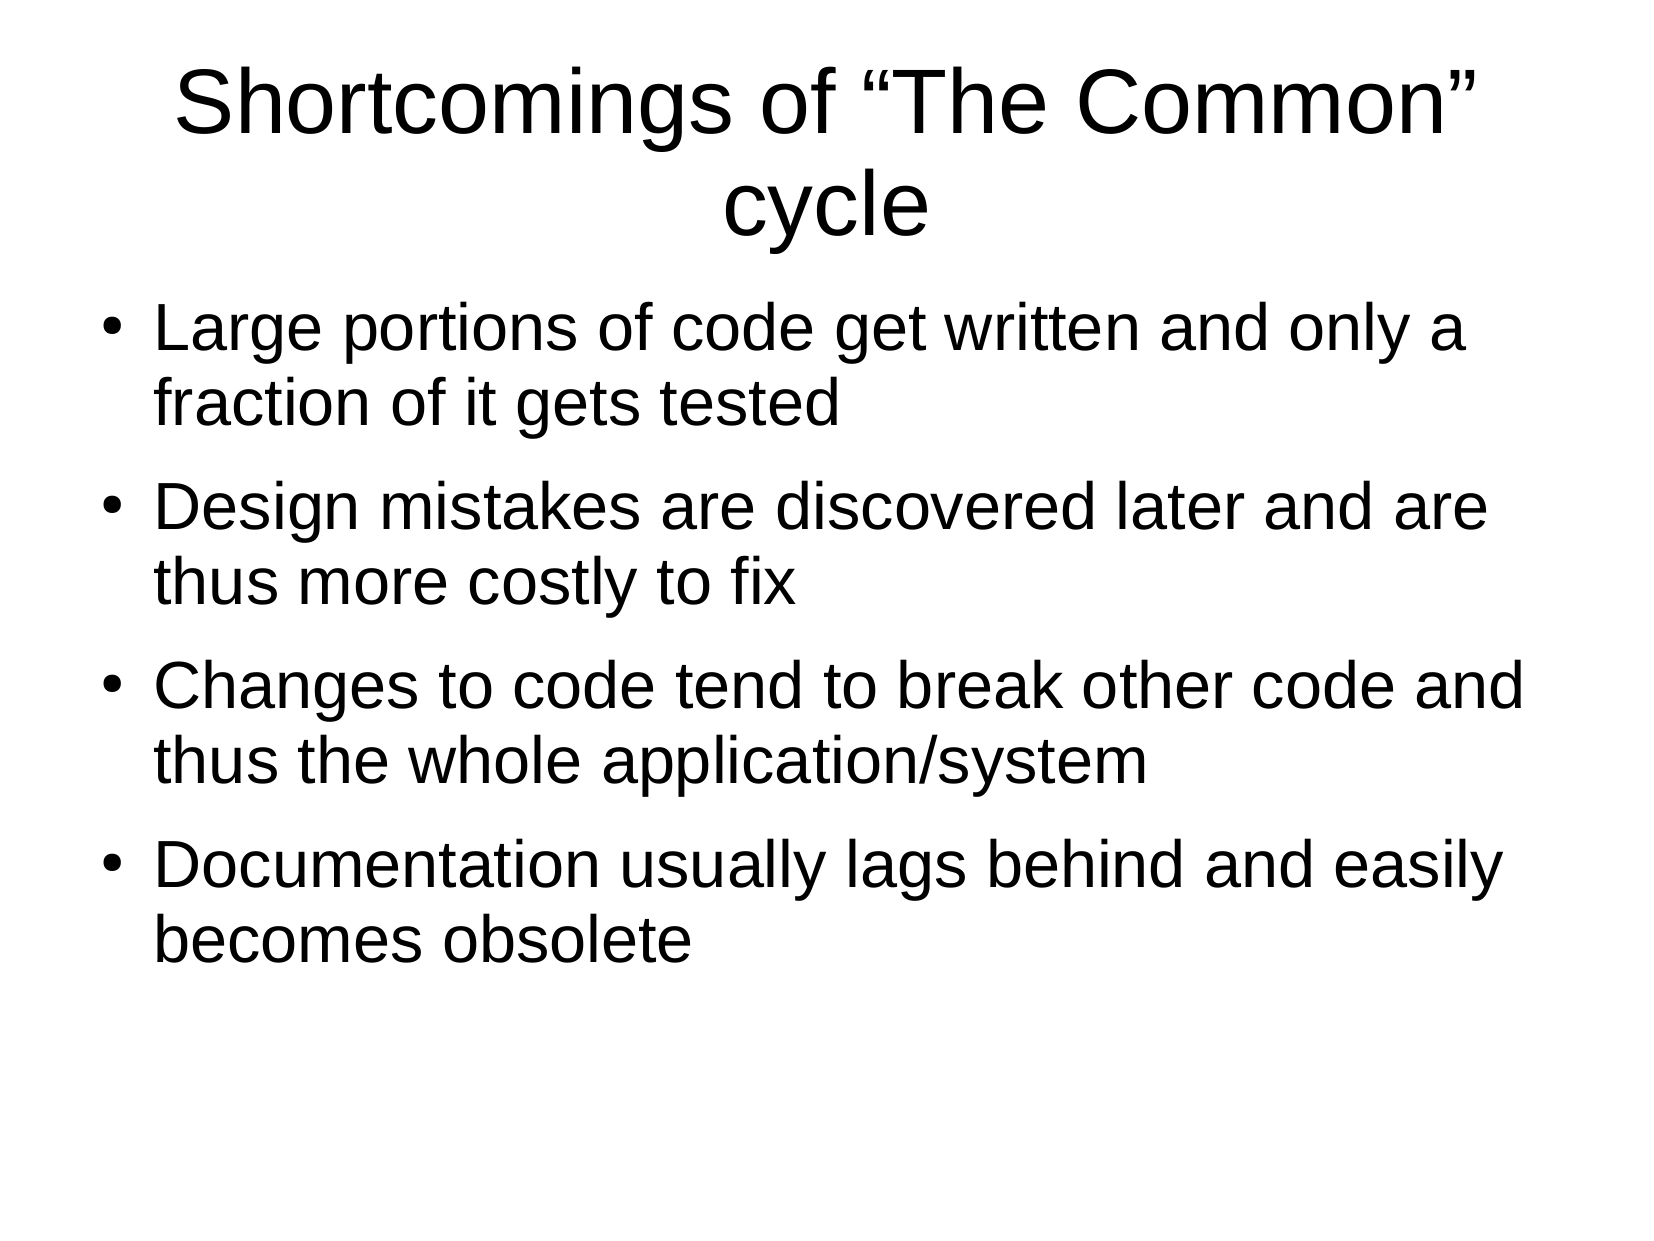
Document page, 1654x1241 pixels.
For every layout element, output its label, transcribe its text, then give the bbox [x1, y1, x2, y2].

list Large portions of code get written and only a fraction of it gets tested Design mistakes are discovered later and are thus more costly to fix Changes to code tend to break other code and thus the whole application/system Documentation usually lags behind and easily becomes obsolete [82, 290, 1571, 1010]
title Shortcomings of “The Common” cycle [82, 49, 1571, 257]
